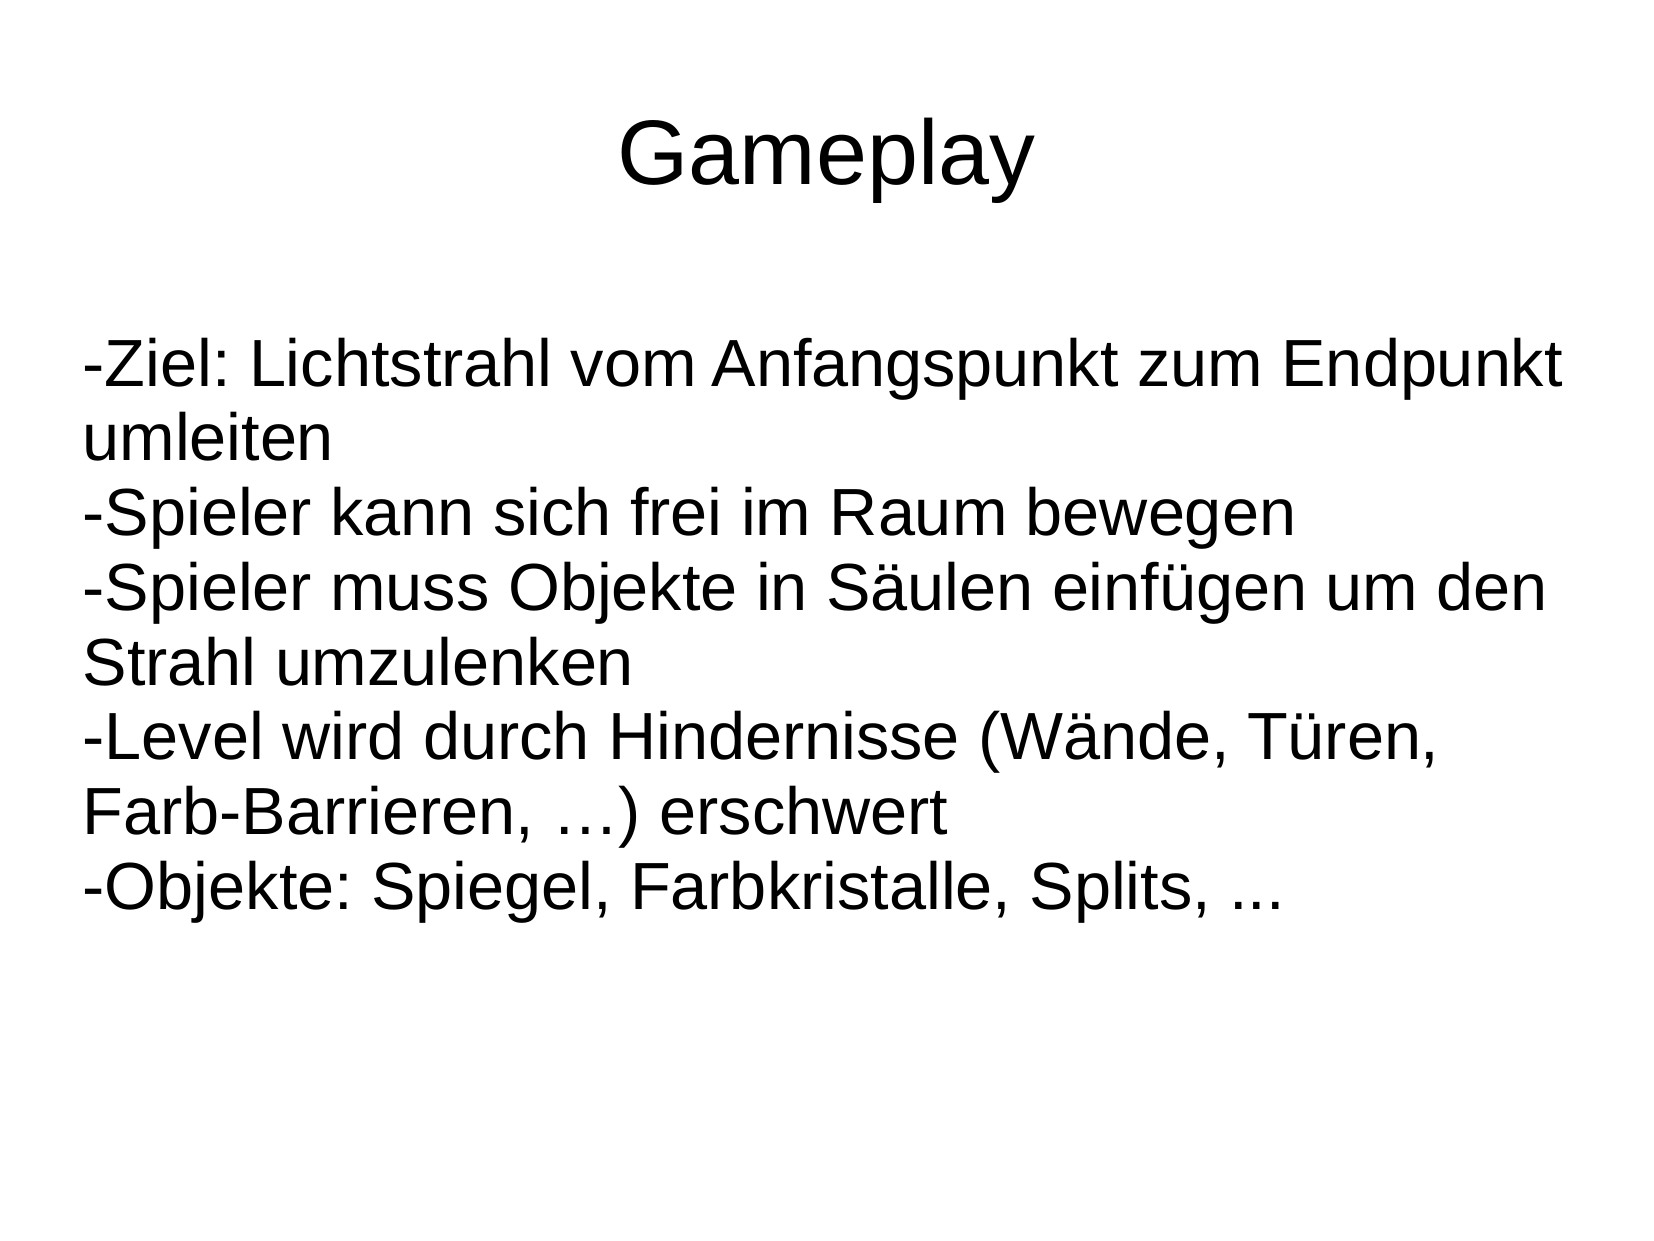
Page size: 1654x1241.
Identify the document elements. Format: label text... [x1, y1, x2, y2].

title Gameplay [82, 49, 1571, 257]
subtitle -Ziel: Lichtstrahl vom Anfangspunkt zum Endpunkt umleiten -Spieler kann sich frei im Raum bewegen -Spieler muss Objekte in Säulen einfügen um den Strahl umzulenken -Level wird durch Hindernisse (Wände, Türen, Farb-Barrieren, …) erschwert -Objekte: Spiegel, Farbkristalle, Splits, ... [82, 290, 1571, 1109]
